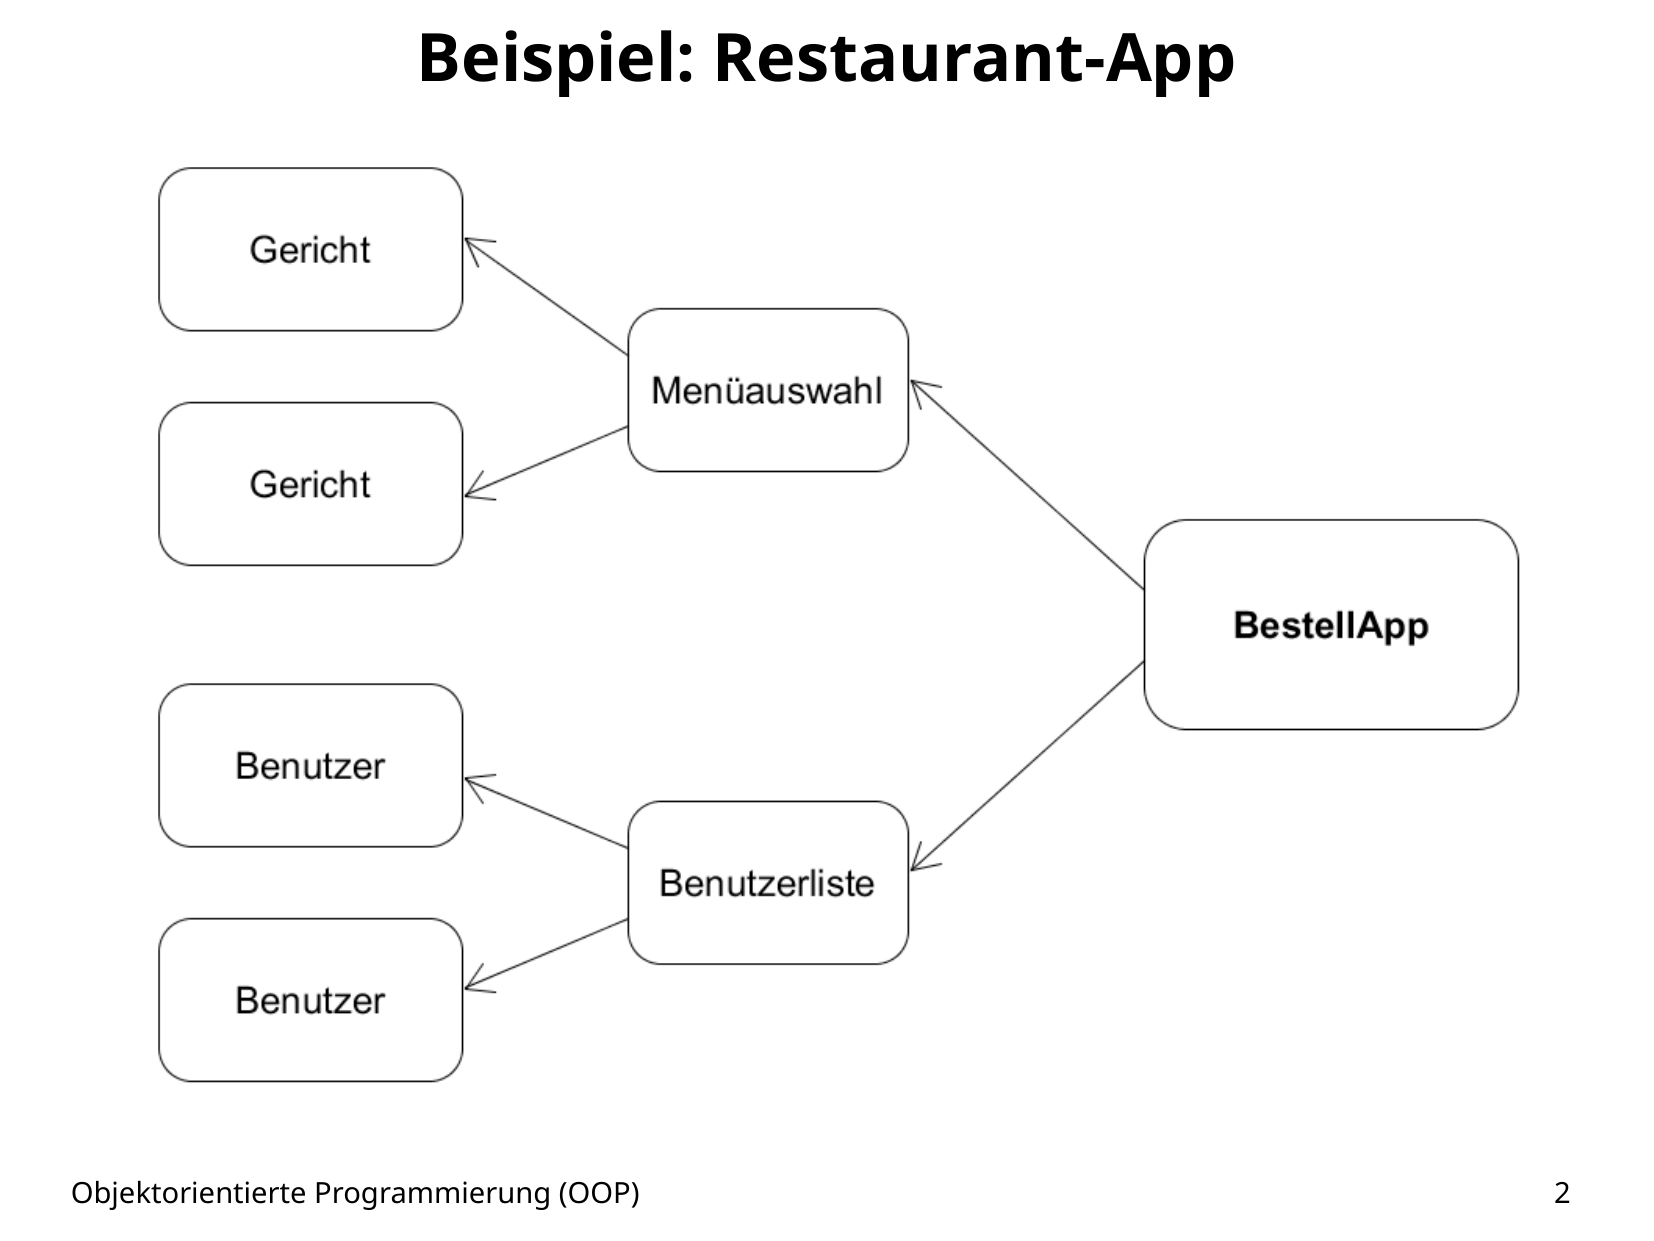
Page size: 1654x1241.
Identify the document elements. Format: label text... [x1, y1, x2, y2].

title Beispiel: Restaurant-App [0, 5, 1654, 107]
picture [157, 166, 1521, 1084]
